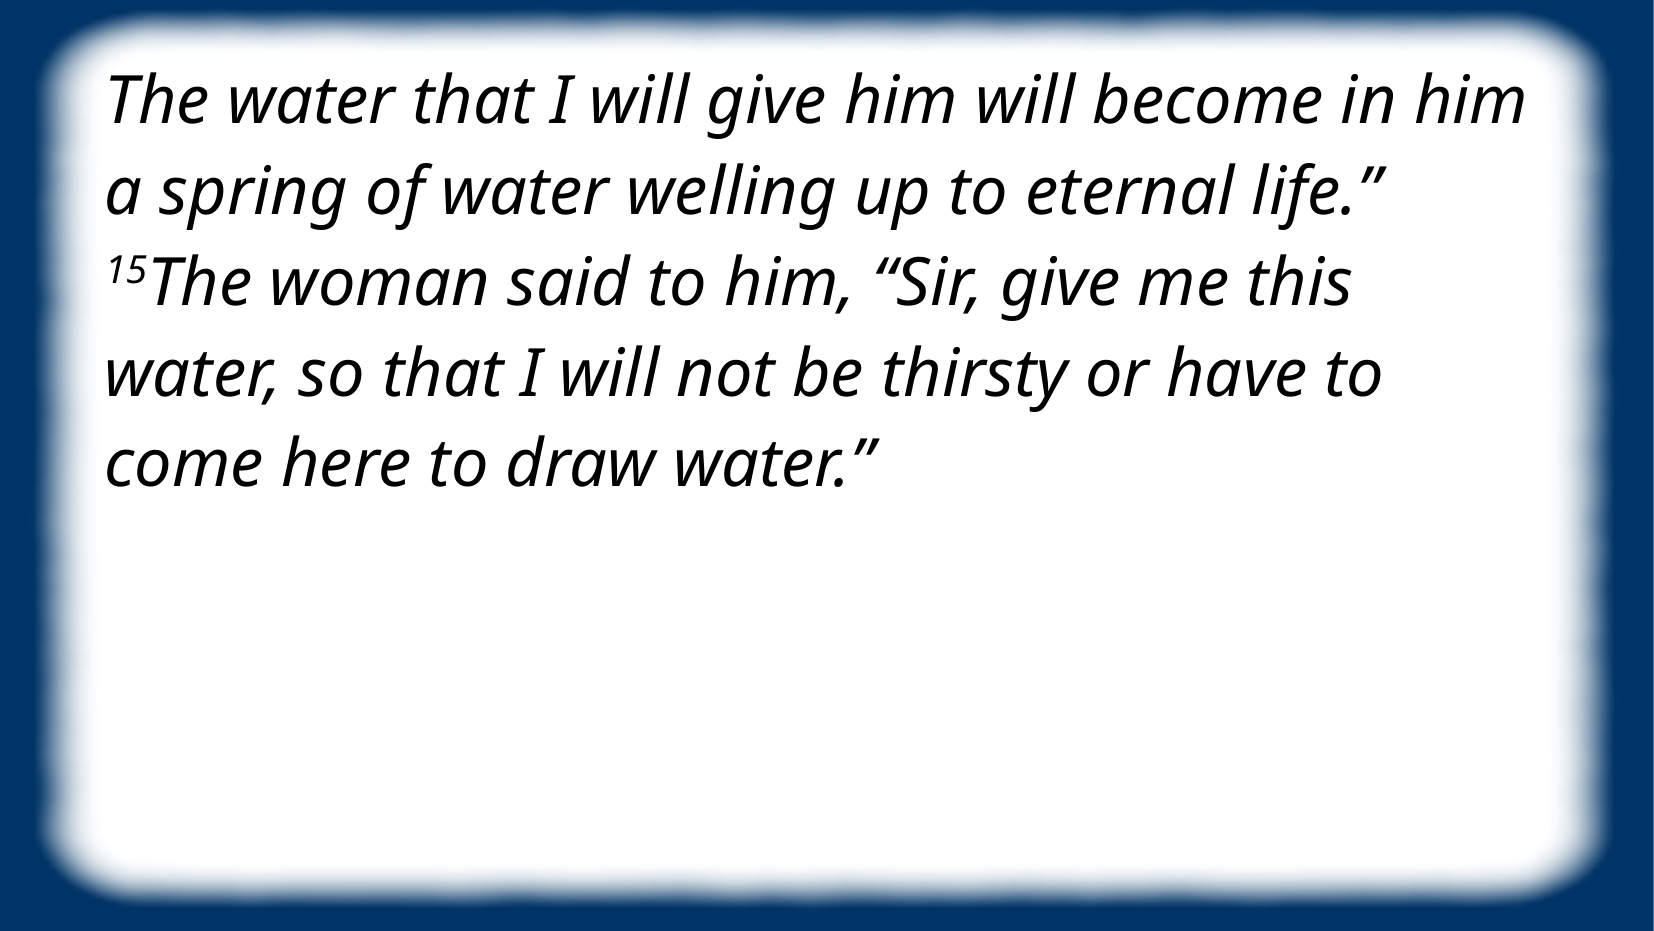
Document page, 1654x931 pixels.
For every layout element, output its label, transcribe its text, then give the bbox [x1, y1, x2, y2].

text_box The water that I will give him will become in him a spring of water welling up to eternal life.” 15The woman said to him, “Sir, give me this water, so that I will not be thirsty or have to come here to draw water.” [90, 45, 1561, 511]
picture [0, 0, 1654, 931]
